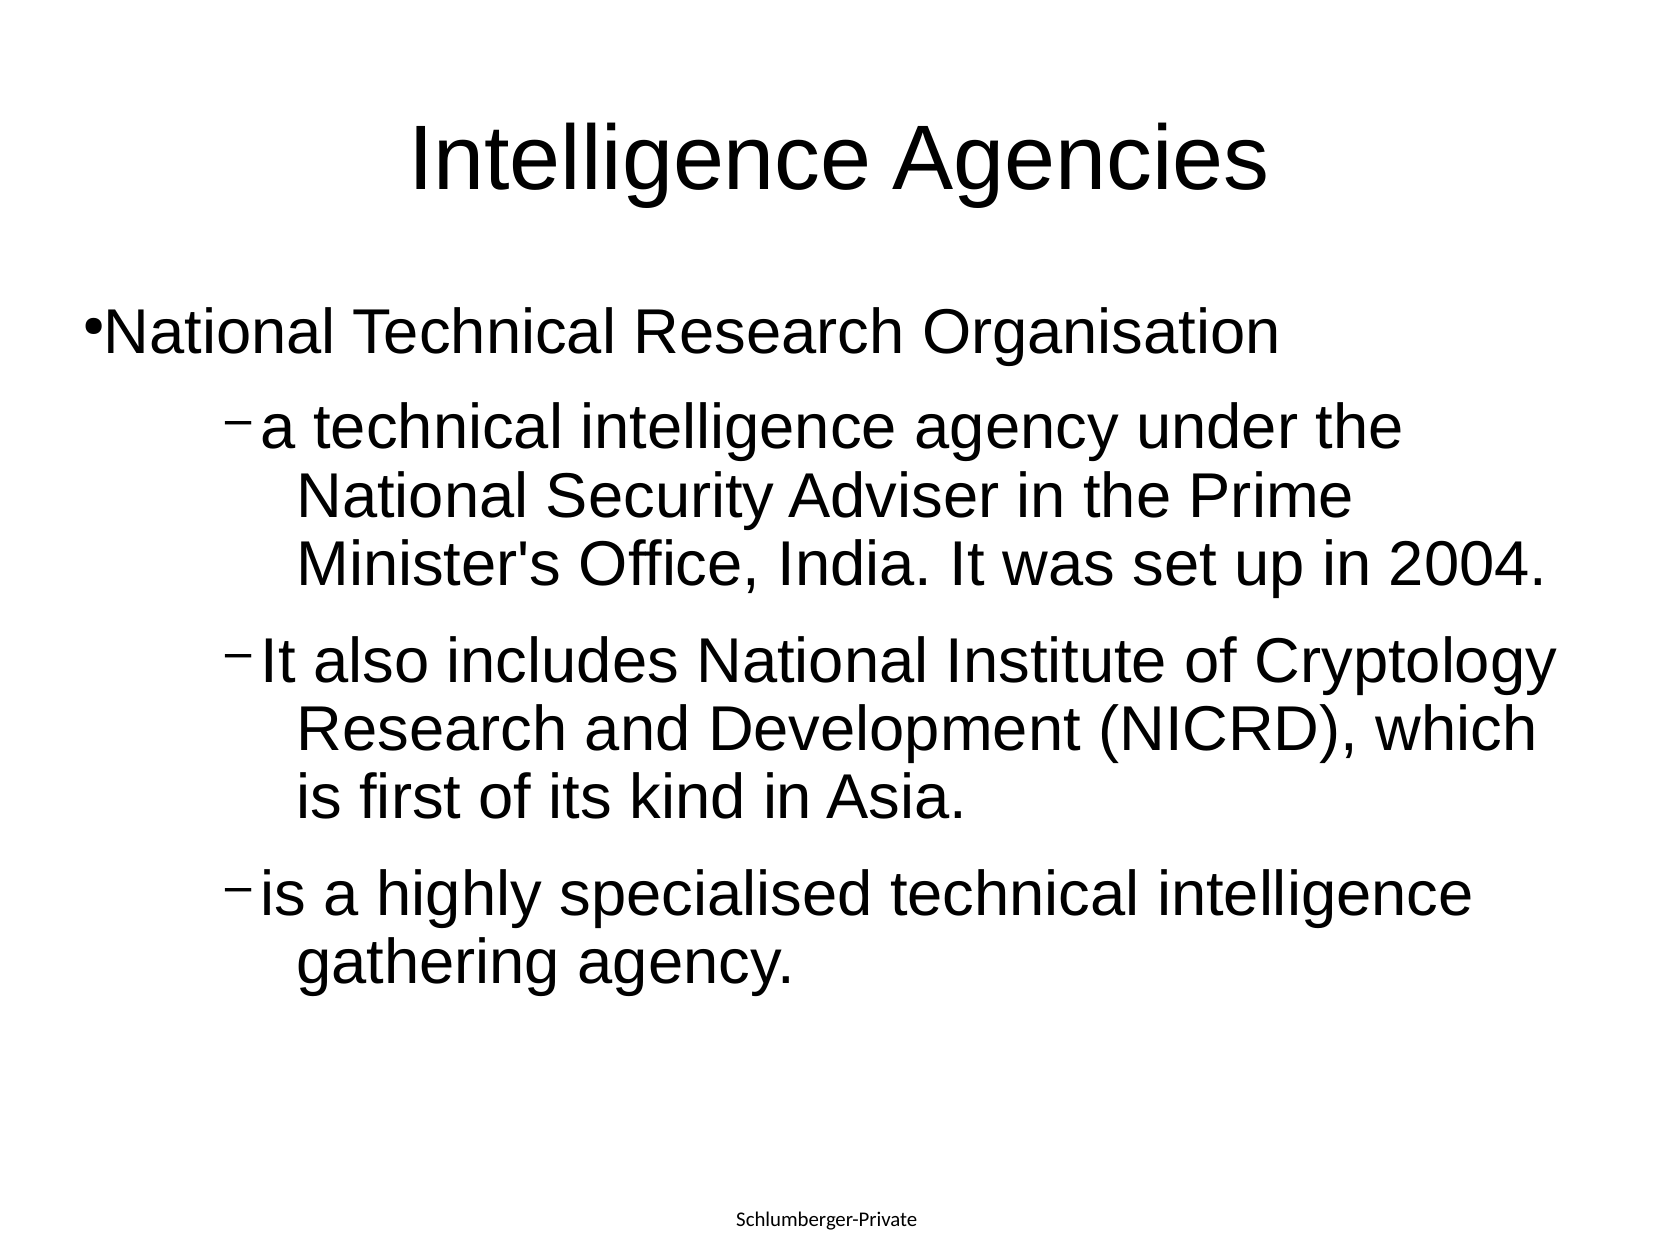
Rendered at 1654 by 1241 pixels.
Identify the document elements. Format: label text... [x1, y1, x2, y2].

title Intelligence Agencies [82, 49, 1571, 257]
list National Technical Research Organisation a technical intelligence agency under the National Security Adviser in the Prime Minister's Office, India. It was set up in 2004. It also includes National Institute of Cryptology Research and Development (NICRD), which is first of its kind in Asia. is a highly specialised technical intelligence gathering agency. [82, 290, 1571, 1010]
